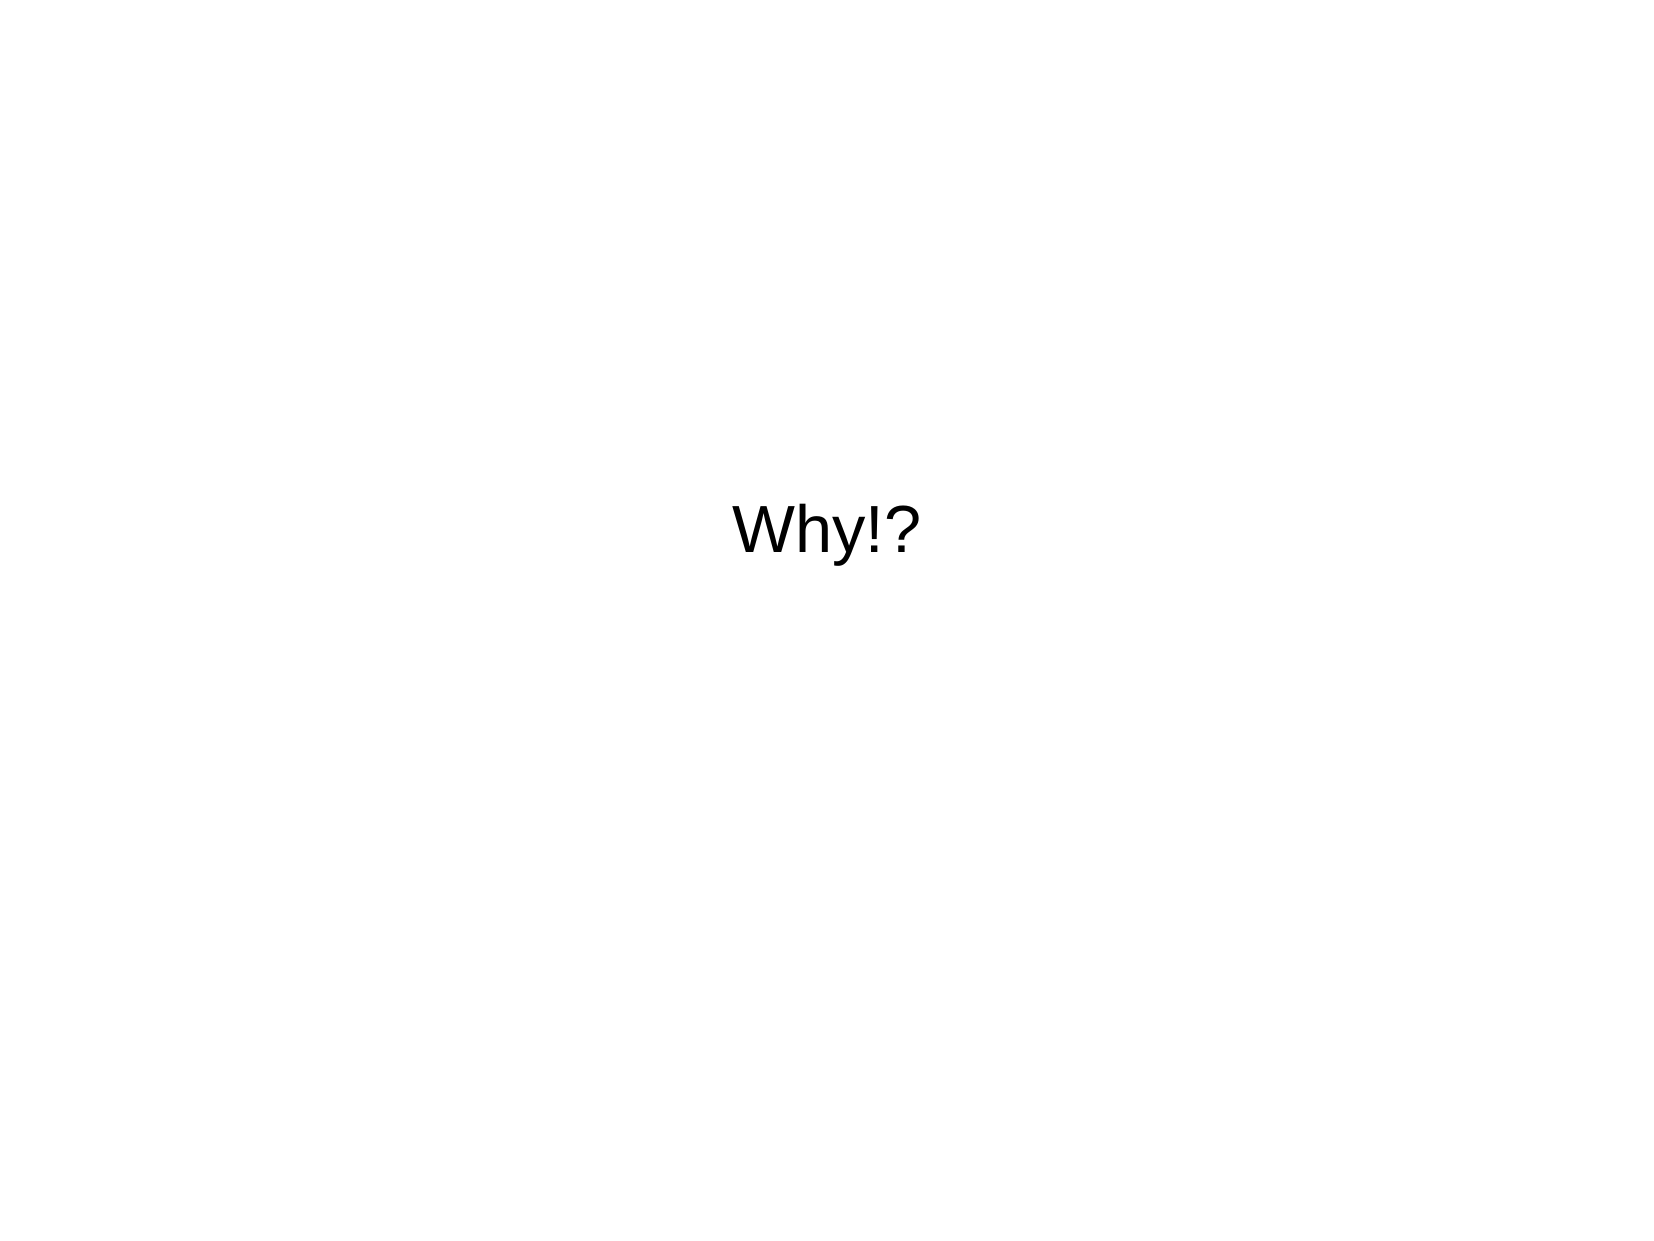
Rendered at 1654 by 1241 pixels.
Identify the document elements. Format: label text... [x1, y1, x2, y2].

subtitle Why!? [82, 49, 1571, 1010]
